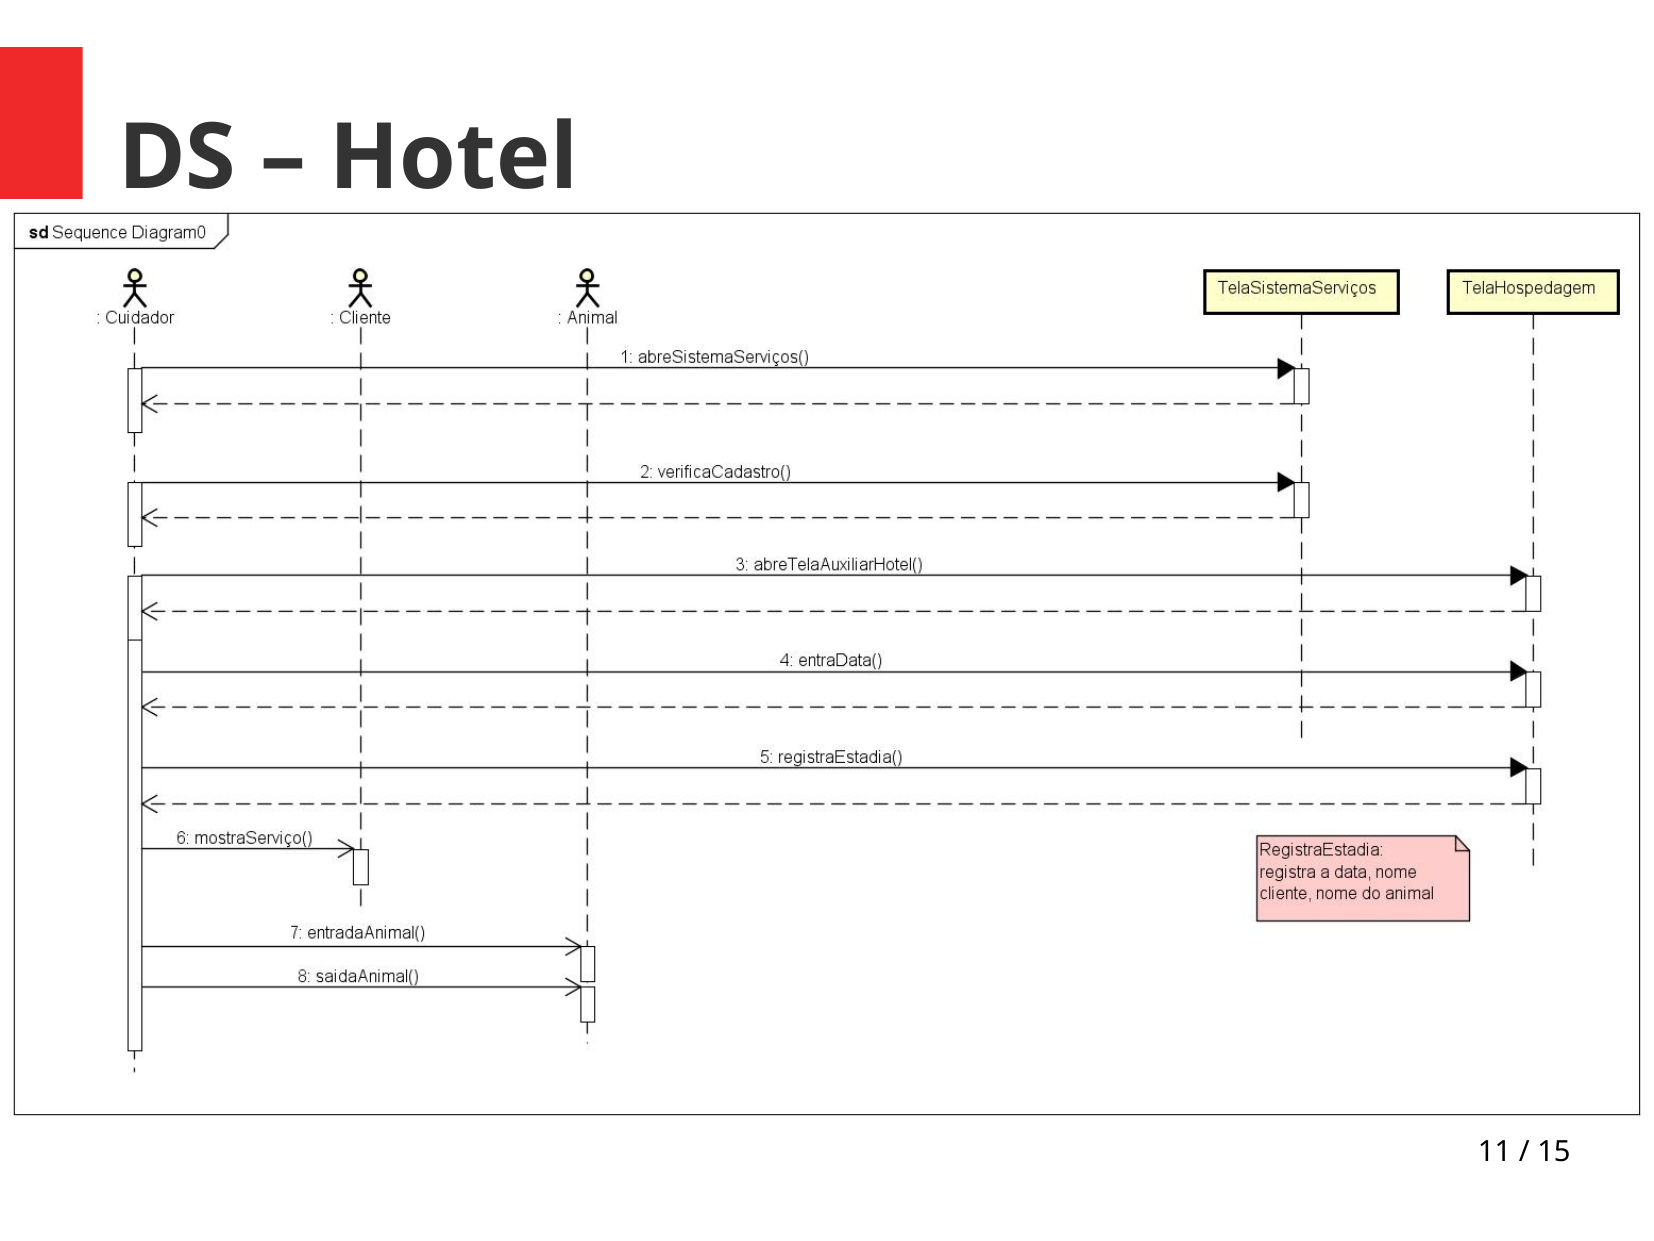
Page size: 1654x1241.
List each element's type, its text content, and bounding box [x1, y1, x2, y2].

title DS – Hotel [118, 49, 1571, 199]
picture [0, 199, 1654, 1128]
